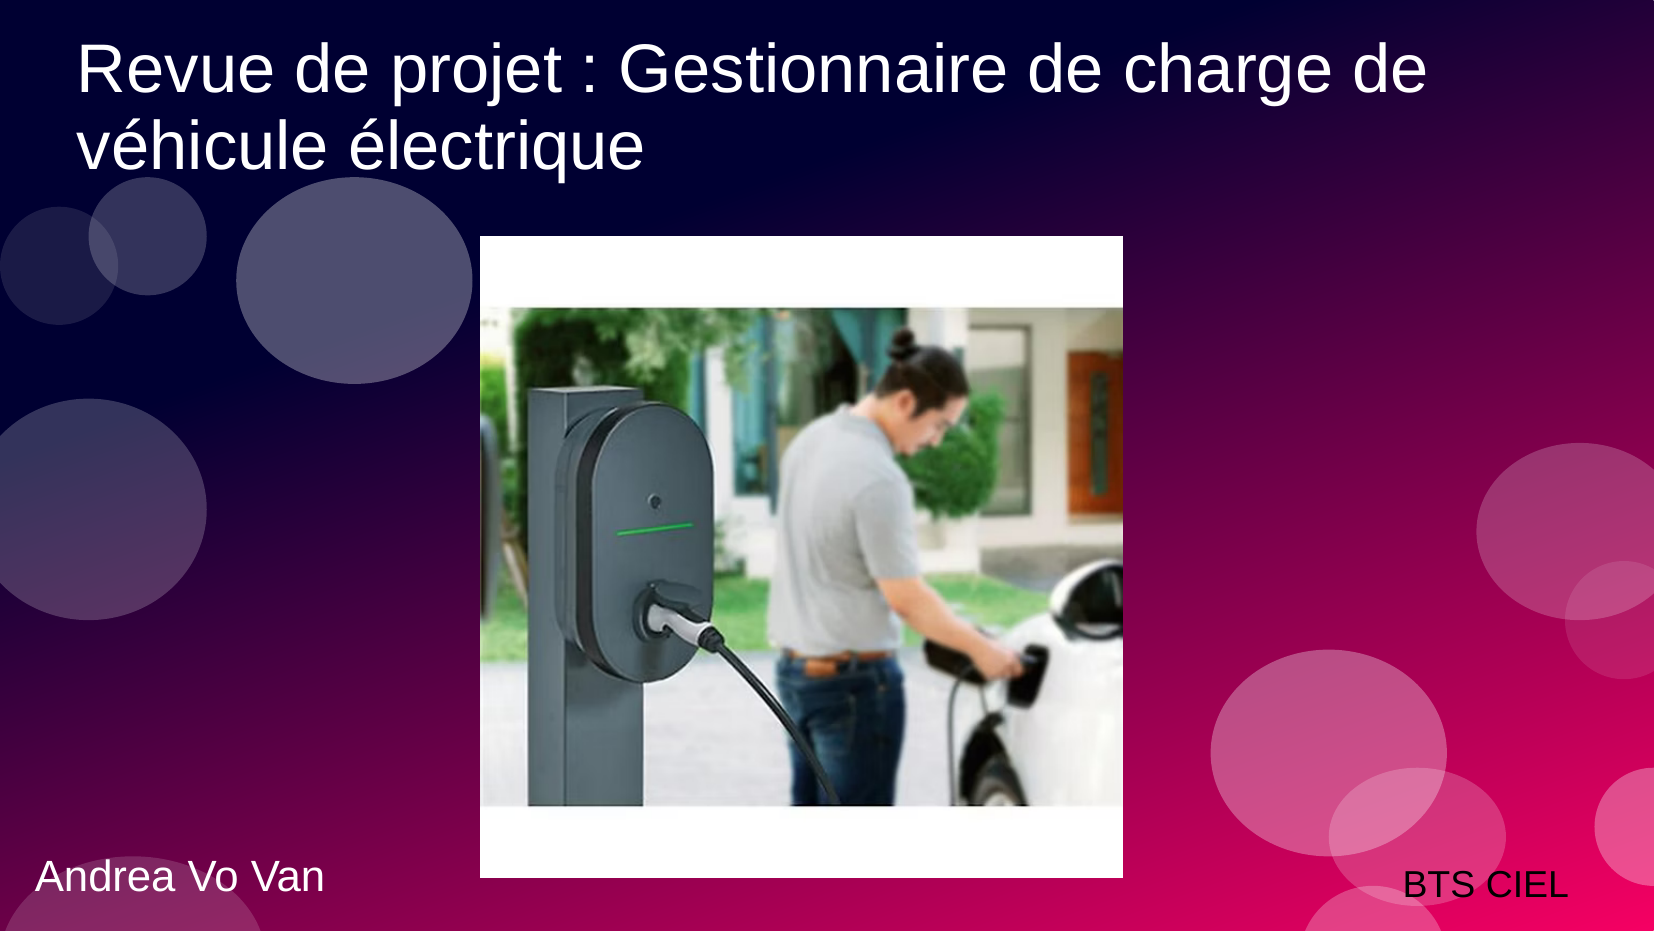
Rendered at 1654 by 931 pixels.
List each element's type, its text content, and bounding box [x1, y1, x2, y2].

title Revue de projet : Gestionnaire de charge de véhicule électrique [76, 29, 1565, 185]
picture [480, 236, 1123, 878]
subtitle Andrea Vo Van [29, 837, 331, 916]
text_box BTS CIEL [1387, 856, 1584, 914]
